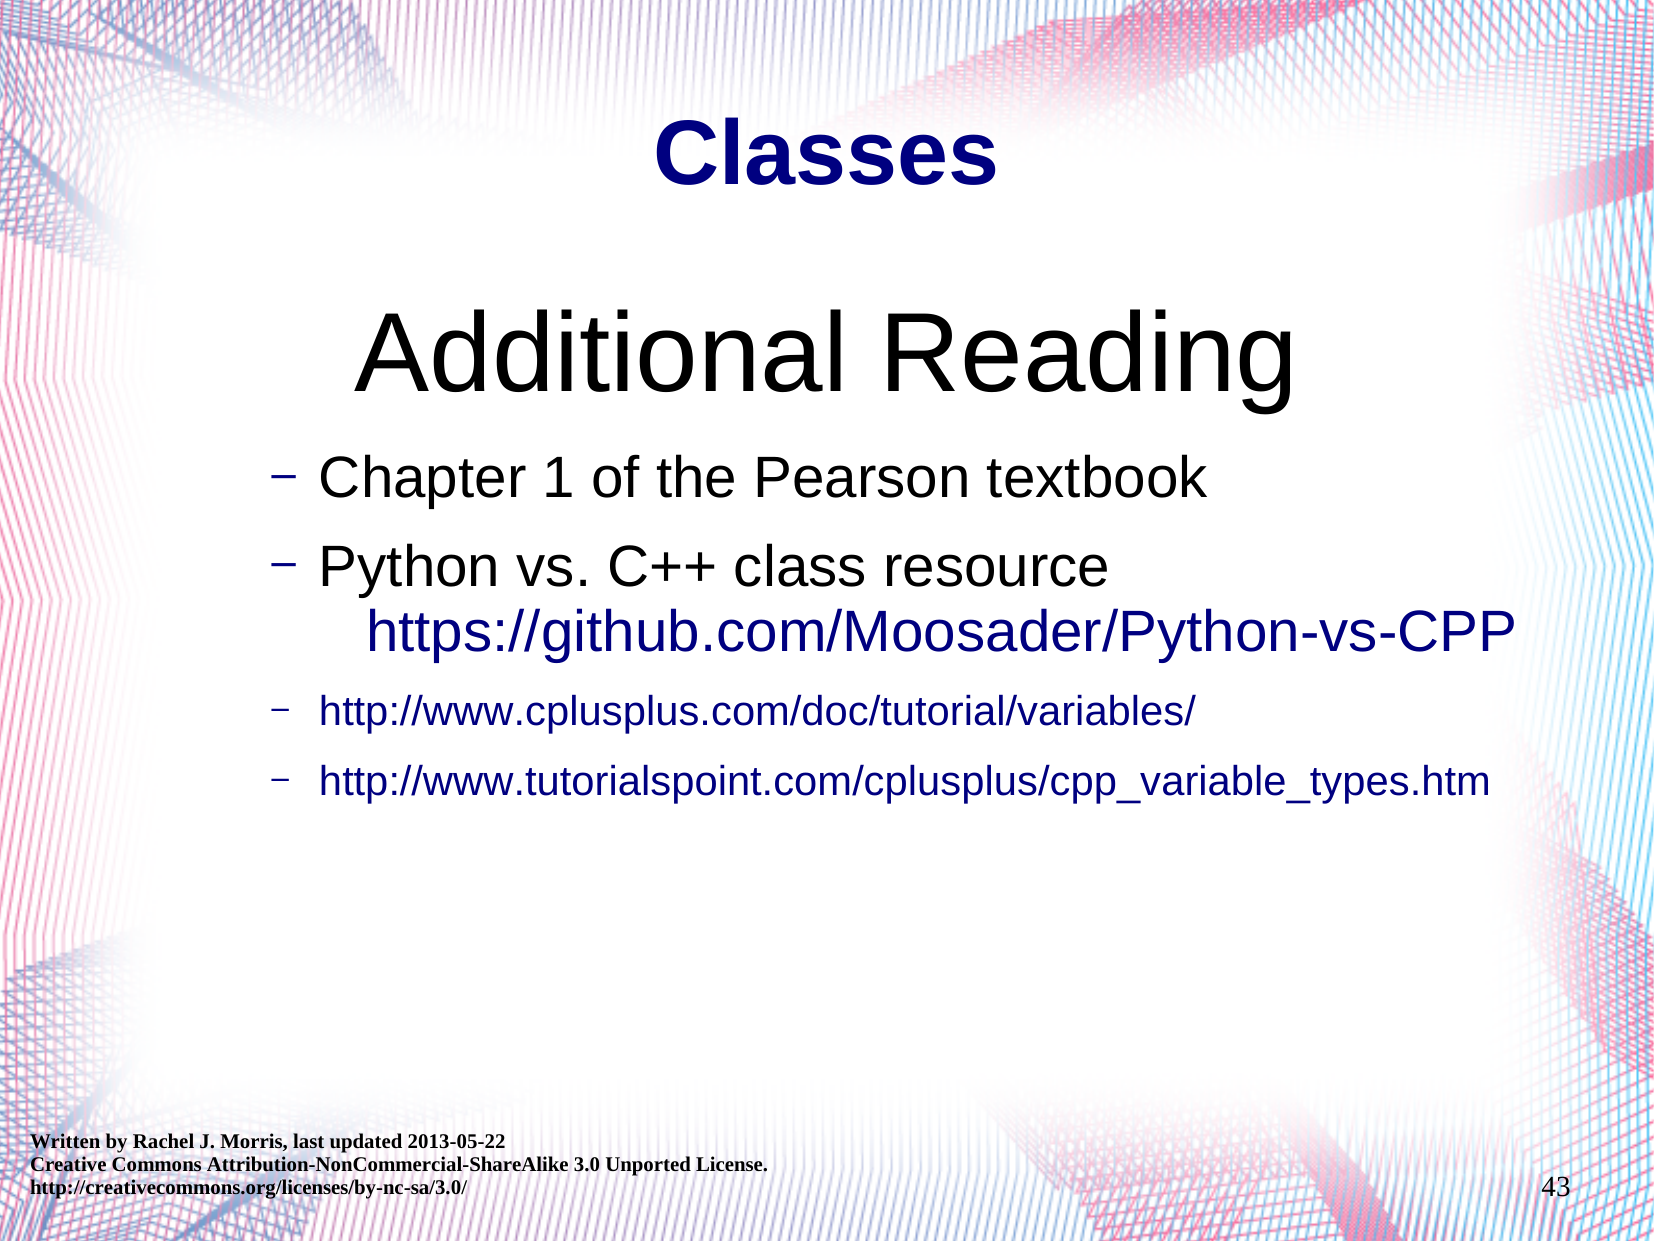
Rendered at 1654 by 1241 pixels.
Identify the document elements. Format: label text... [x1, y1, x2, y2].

picture [0, 0, 1654, 1241]
title Classes [82, 49, 1571, 257]
list Additional Reading Chapter 1 of the Pearson textbook Python vs. C++ class resource https://github.com/Moosader/Python-vs-CPP http://www.cplusplus.com/doc/tutorial/variables/ http://www.tutorialspoint.com/cplusplus/cpp_variable_types.htm [82, 290, 1571, 1010]
